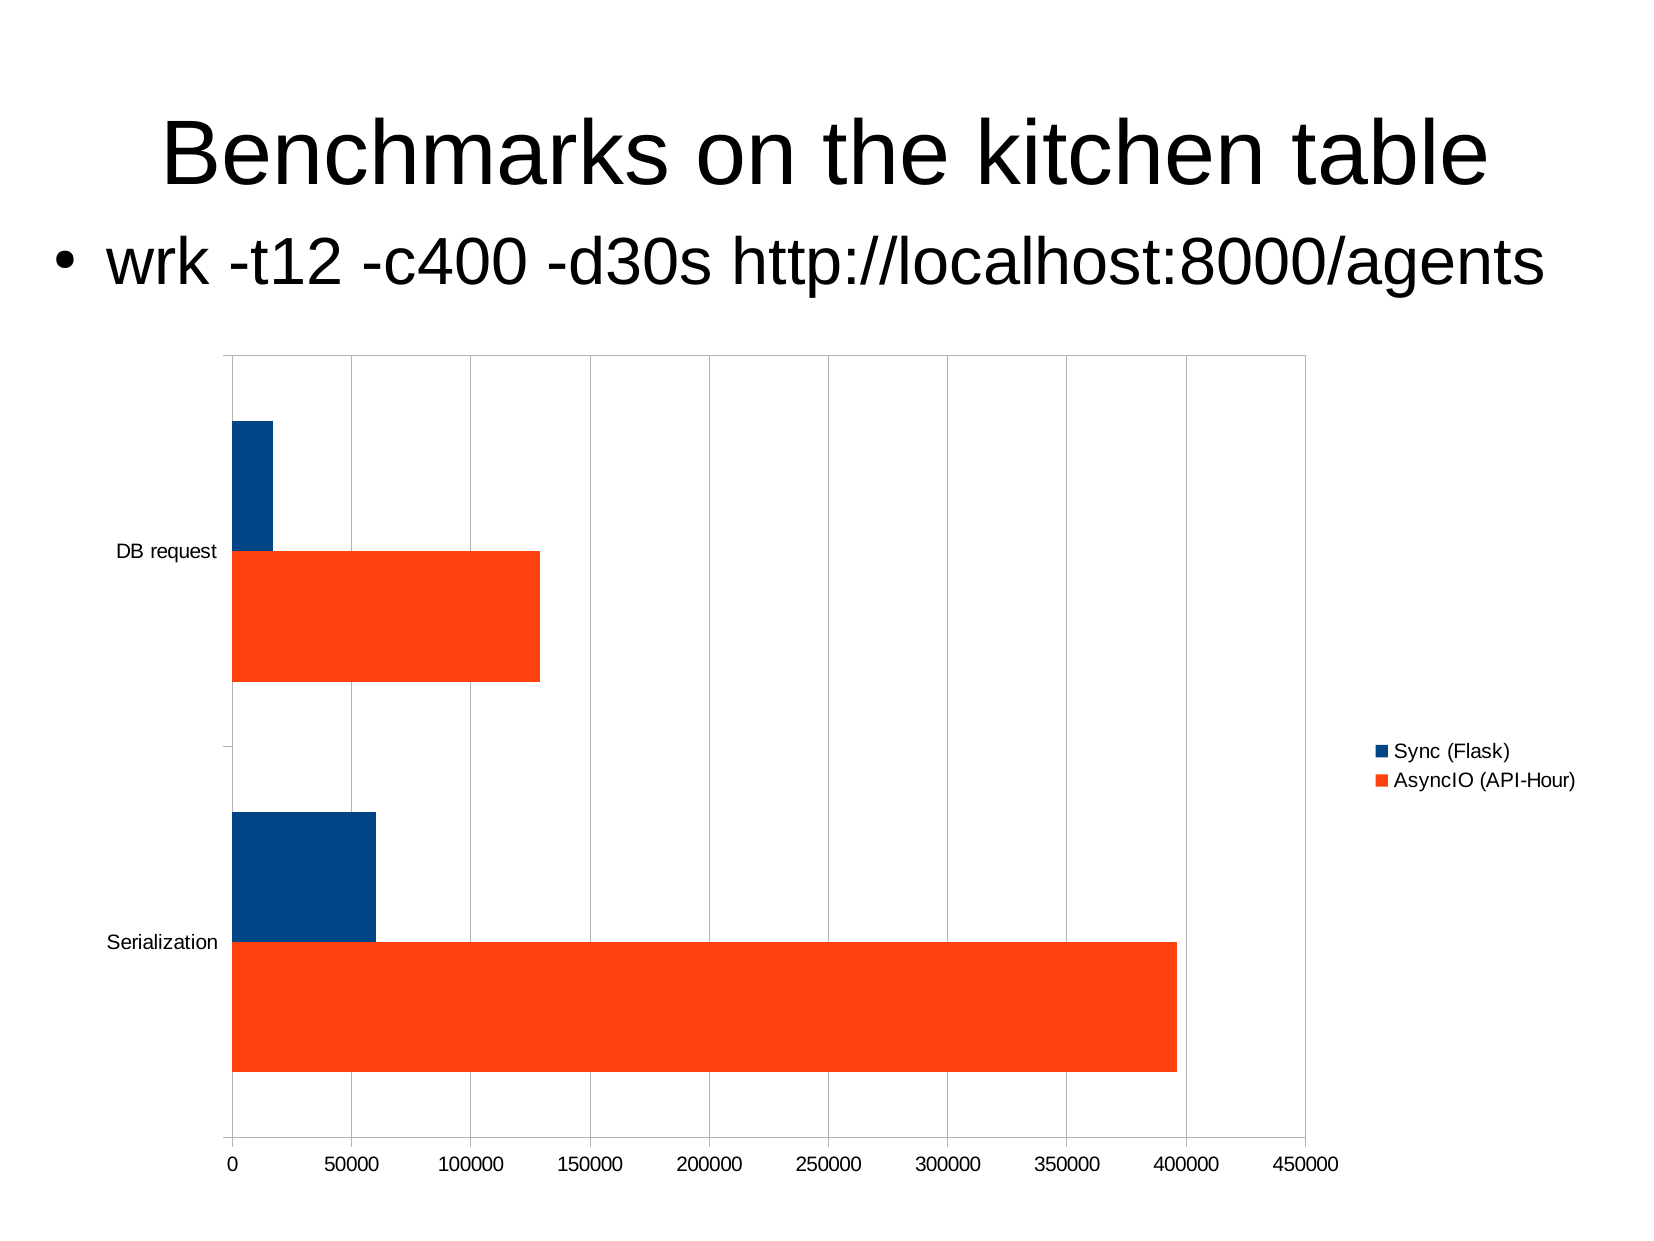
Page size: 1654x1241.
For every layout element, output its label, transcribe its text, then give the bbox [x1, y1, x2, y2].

title Benchmarks on the kitchen table [82, 49, 1571, 224]
list wrk -t12 -c400 -d30s http://localhost:8000/agents [35, 224, 1571, 944]
chart [76, 338, 1595, 1193]
